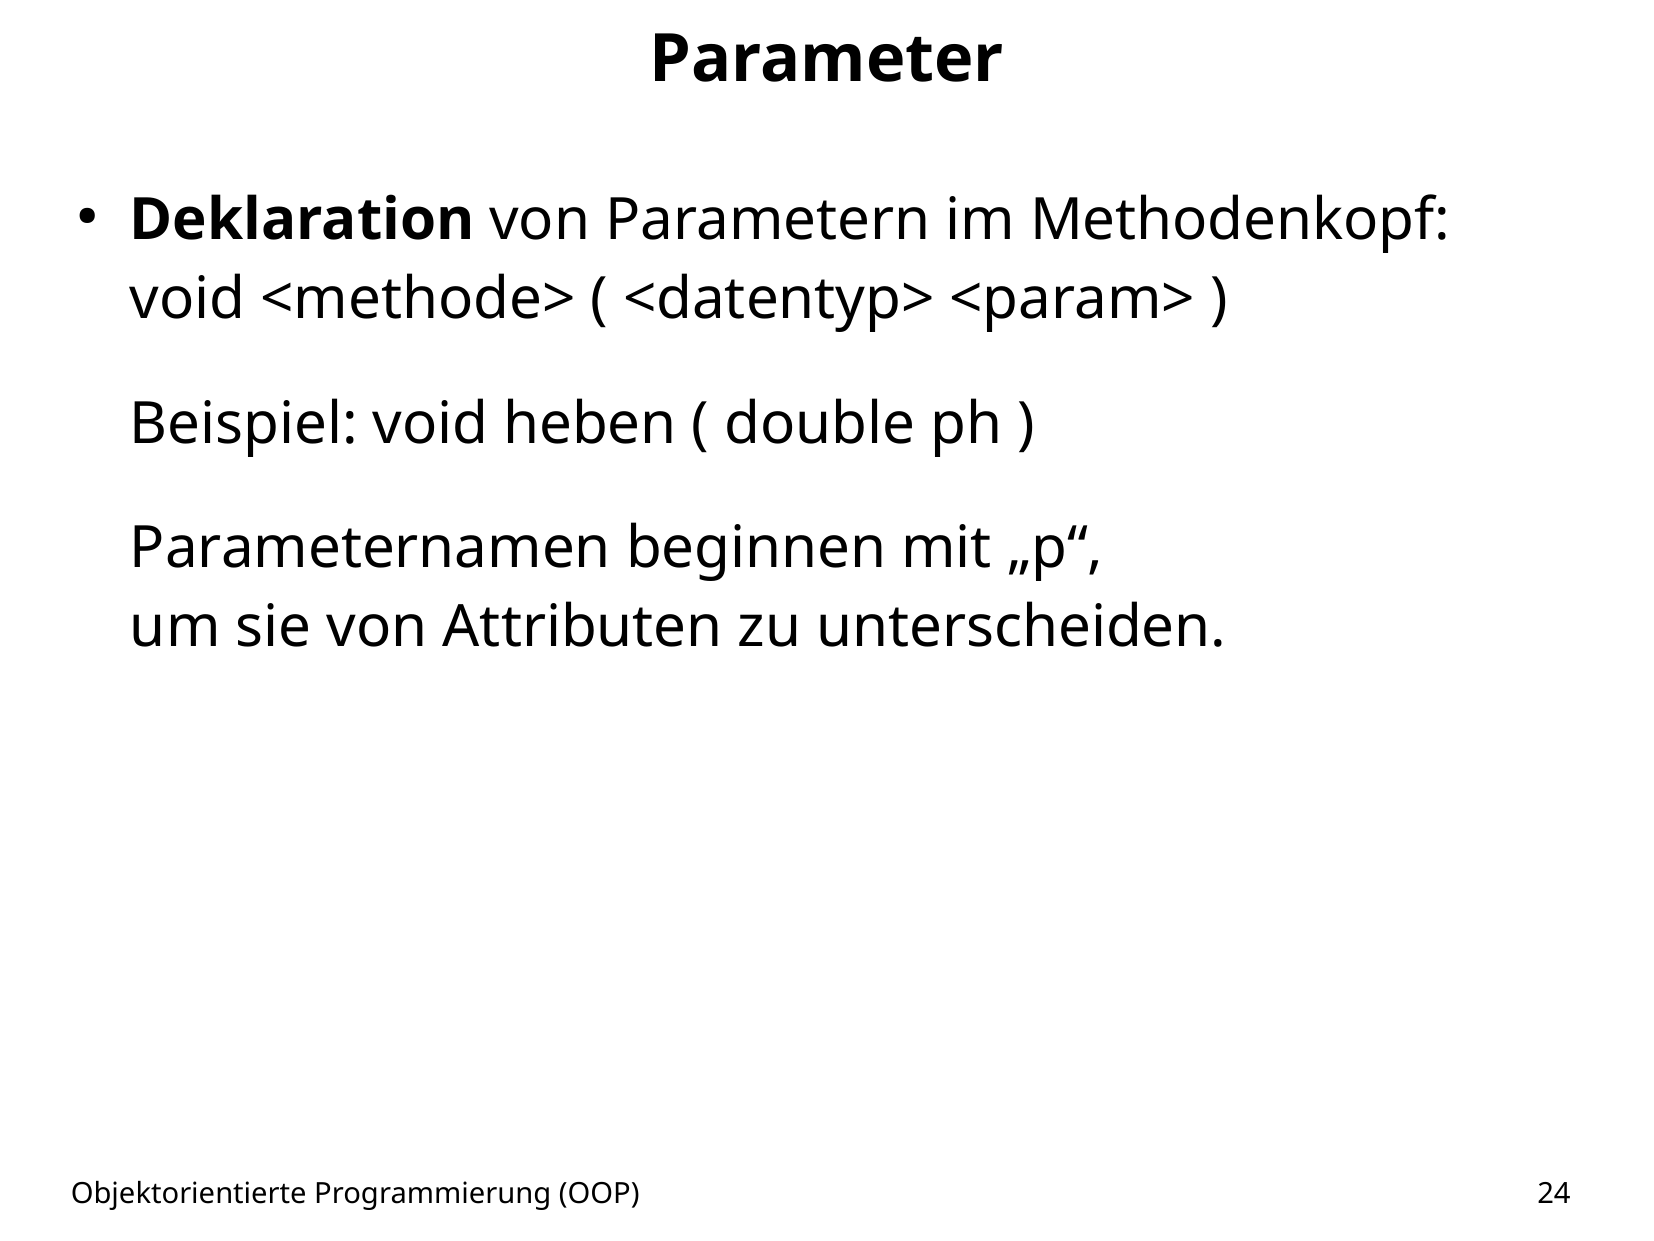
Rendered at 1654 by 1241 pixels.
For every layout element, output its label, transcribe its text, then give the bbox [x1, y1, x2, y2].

title Parameter [0, 5, 1654, 107]
list Deklaration von Parametern im Methodenkopf: void <methode> ( <datentyp> <param> ) Beispiel: void heben ( double ph ) Parameternamen beginnen mit „p“, um sie von Attributen zu unterscheiden. [59, 177, 1607, 1123]
